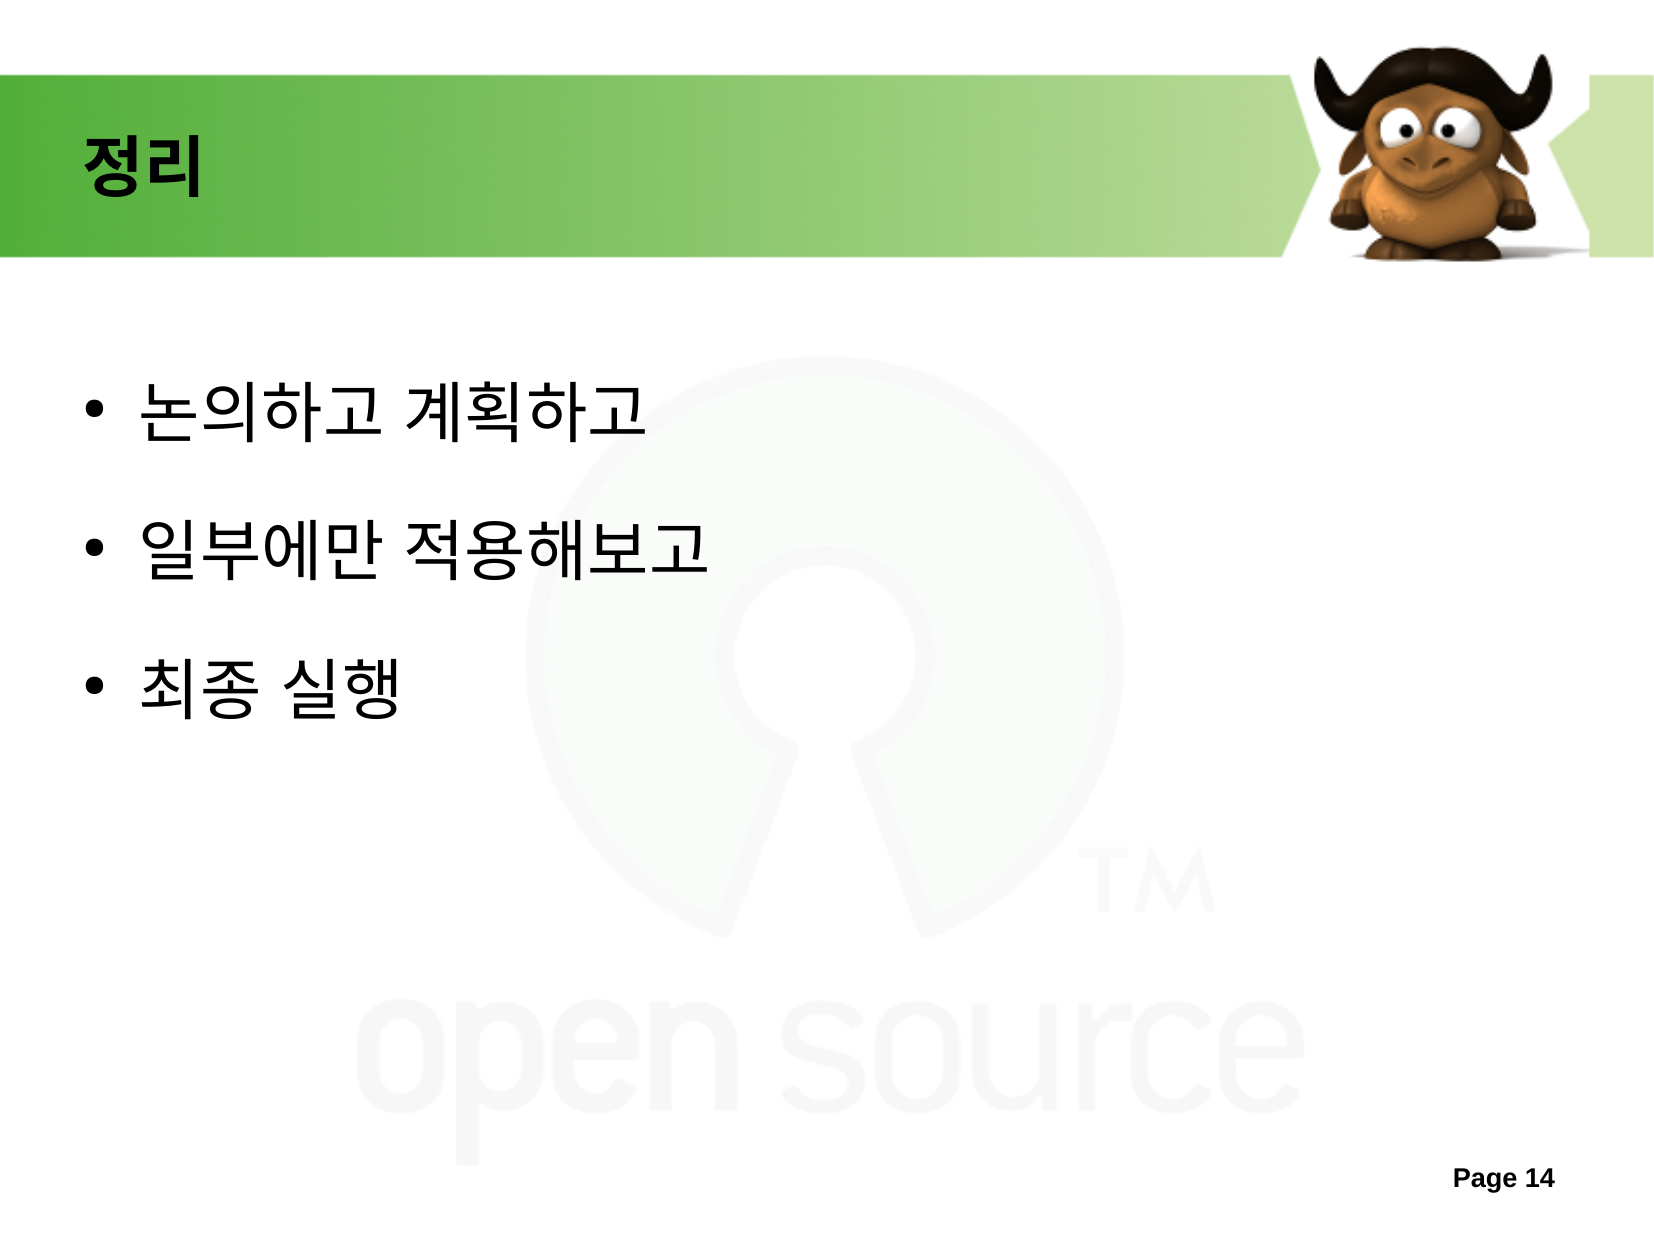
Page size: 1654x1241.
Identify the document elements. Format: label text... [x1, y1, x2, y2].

title 정리 [82, 61, 1571, 269]
picture [0, 0, 1654, 1241]
list 논의하고 계획하고 일부에만 적용해보고 최종 실행 [82, 330, 1571, 1134]
